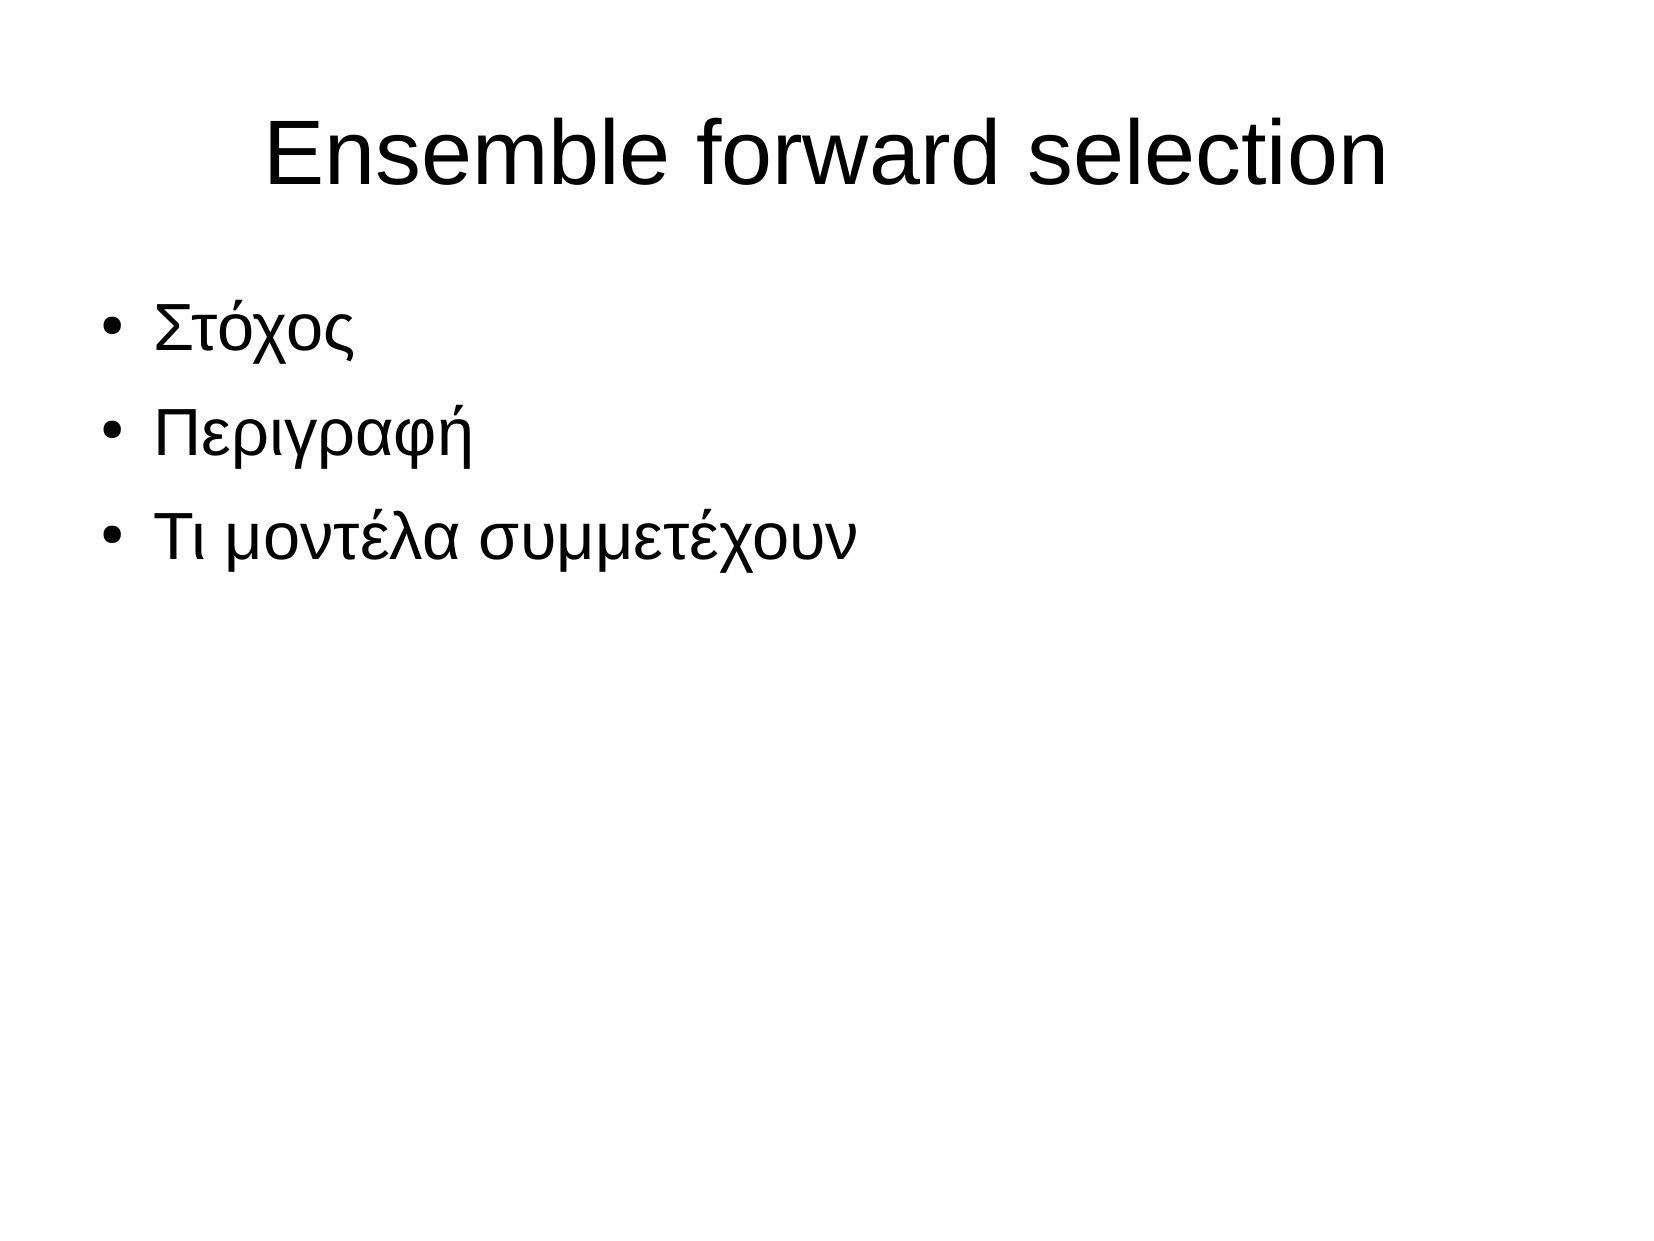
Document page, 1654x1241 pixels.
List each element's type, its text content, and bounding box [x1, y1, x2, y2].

list Στόχος Περιγραφή Τι μοντέλα συμμετέχουν [82, 290, 1571, 1010]
title Ensemble forward selection [82, 49, 1571, 257]
